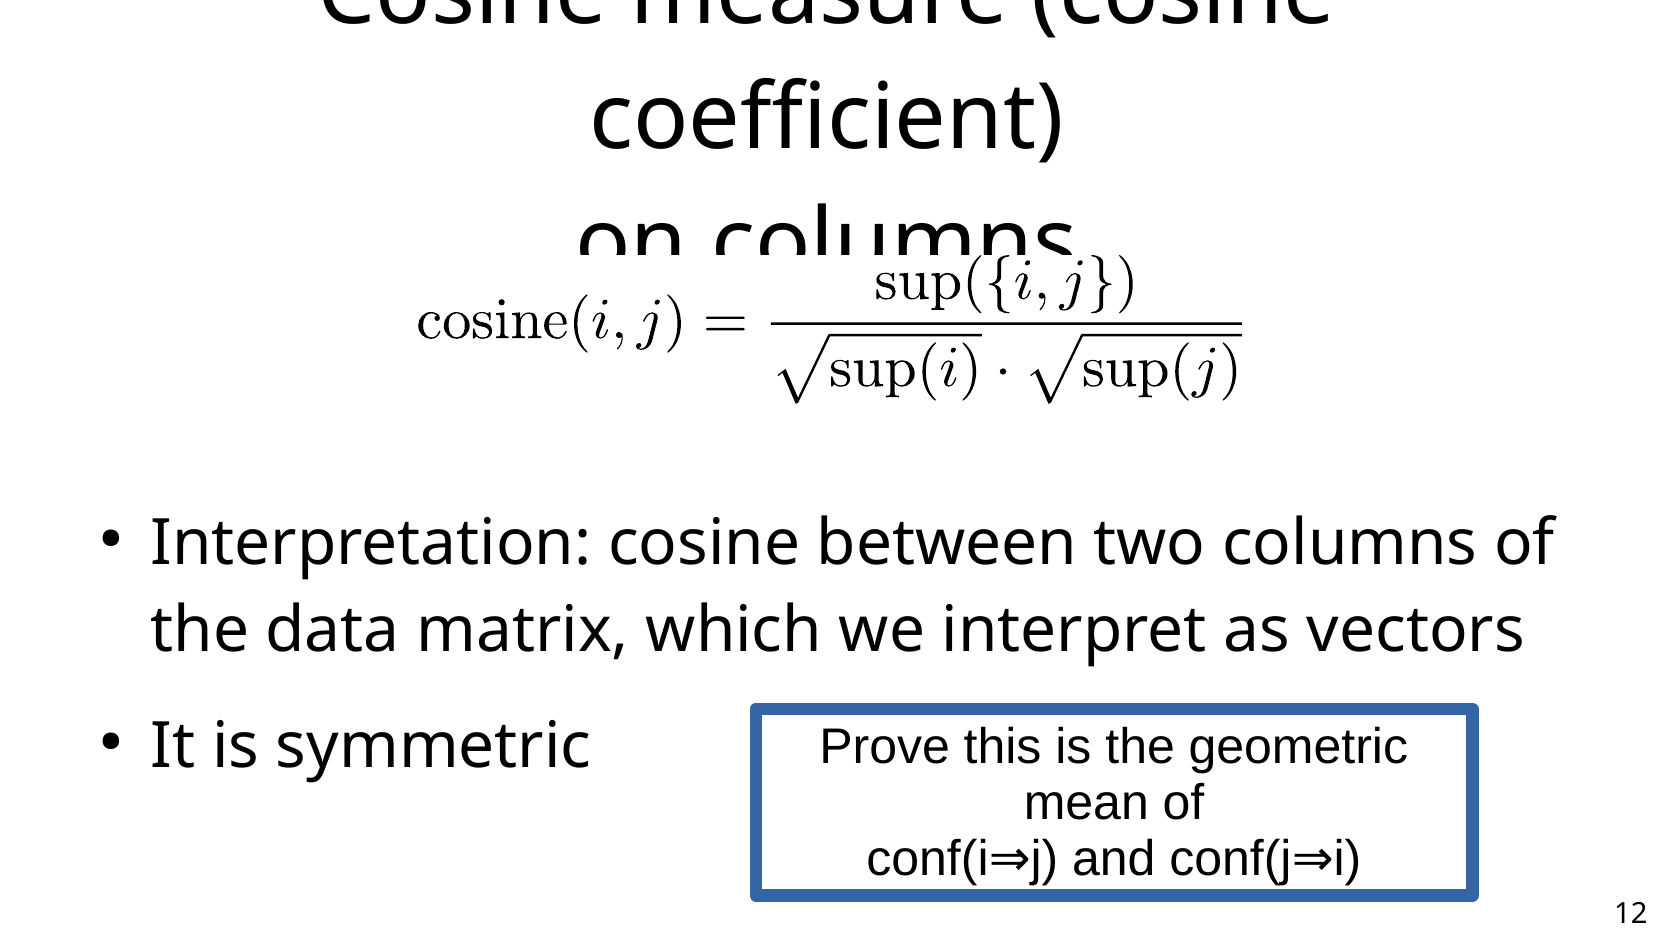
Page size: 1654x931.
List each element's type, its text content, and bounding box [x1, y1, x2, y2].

title Cosine measure (cosine coefficient) on columns [82, 1, 1571, 226]
text_box [416, 255, 1242, 404]
list Interpretation: cosine between two columns of the data matrix, which we interpret as vectors It is symmetric [82, 496, 1571, 864]
text_box Prove this is the geometric mean of conf(i⇒j) and conf(j⇒i) [755, 708, 1473, 896]
